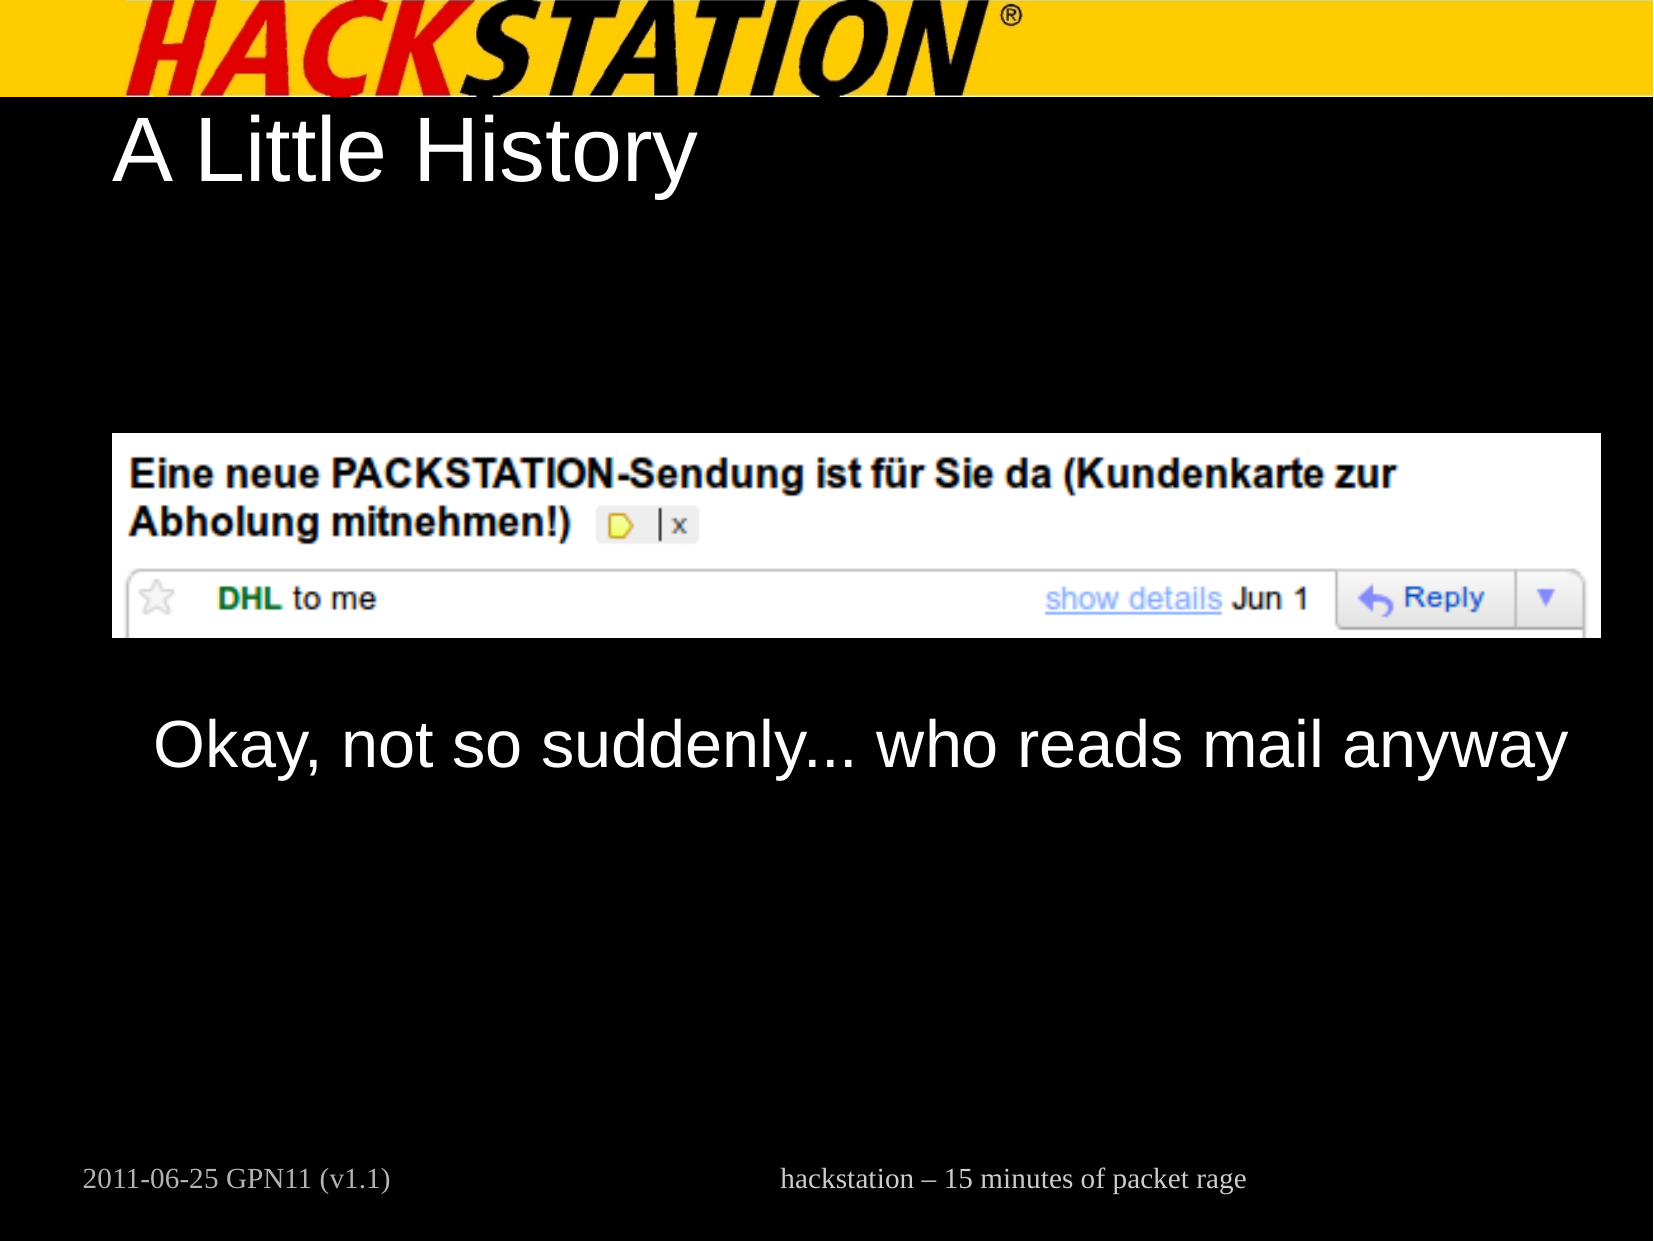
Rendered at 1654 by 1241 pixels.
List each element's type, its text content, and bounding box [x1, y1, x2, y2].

picture [112, 433, 1601, 638]
list Okay, not so suddenly... who reads mail anyway [82, 290, 1571, 1163]
title A Little History [112, 75, 1571, 226]
picture [0, 0, 1653, 97]
